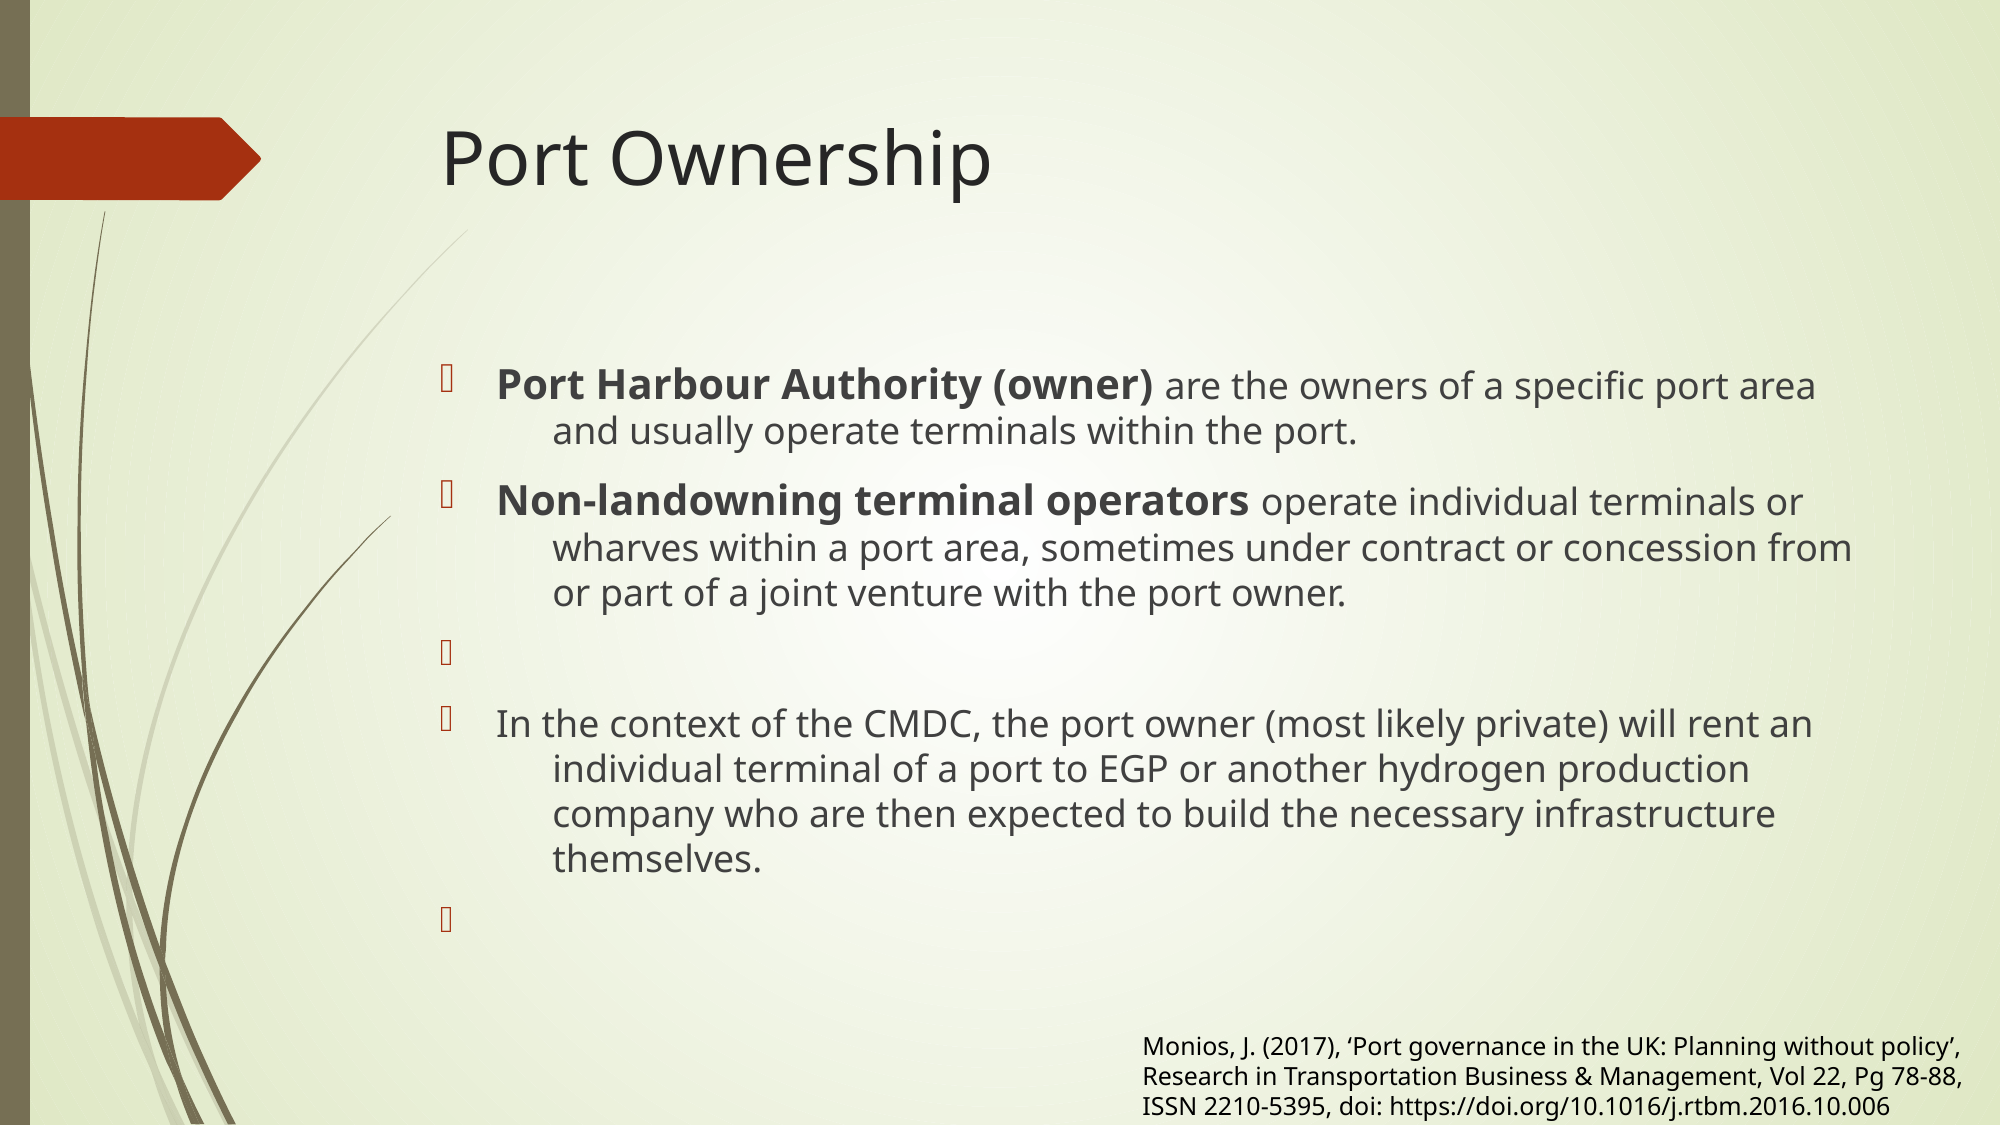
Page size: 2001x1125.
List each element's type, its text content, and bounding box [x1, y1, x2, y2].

list Port Harbour Authority (owner) are the owners of a specific port area and usually operate terminals within the port. Non-landowning terminal operators operate individual terminals or wharves within a port area, sometimes under contract or concession from or part of a joint venture with the port owner. In the context of the CMDC, the port owner (most likely private) will rent an individual terminal of a port to EGP or another hydrogen production company who are then expected to build the necessary infrastructure themselves. [424, 350, 1888, 970]
text_box Monios, J. (2017), ‘Port governance in the UK: Planning without policy’, Research in Transportation Business & Management, Vol 22, Pg 78-88, ISSN 2210-5395, doi: https://doi.org/10.1016/j.rtbm.2016.10.006 [1127, 1022, 2000, 1125]
title Port Ownership [425, 102, 1888, 313]
